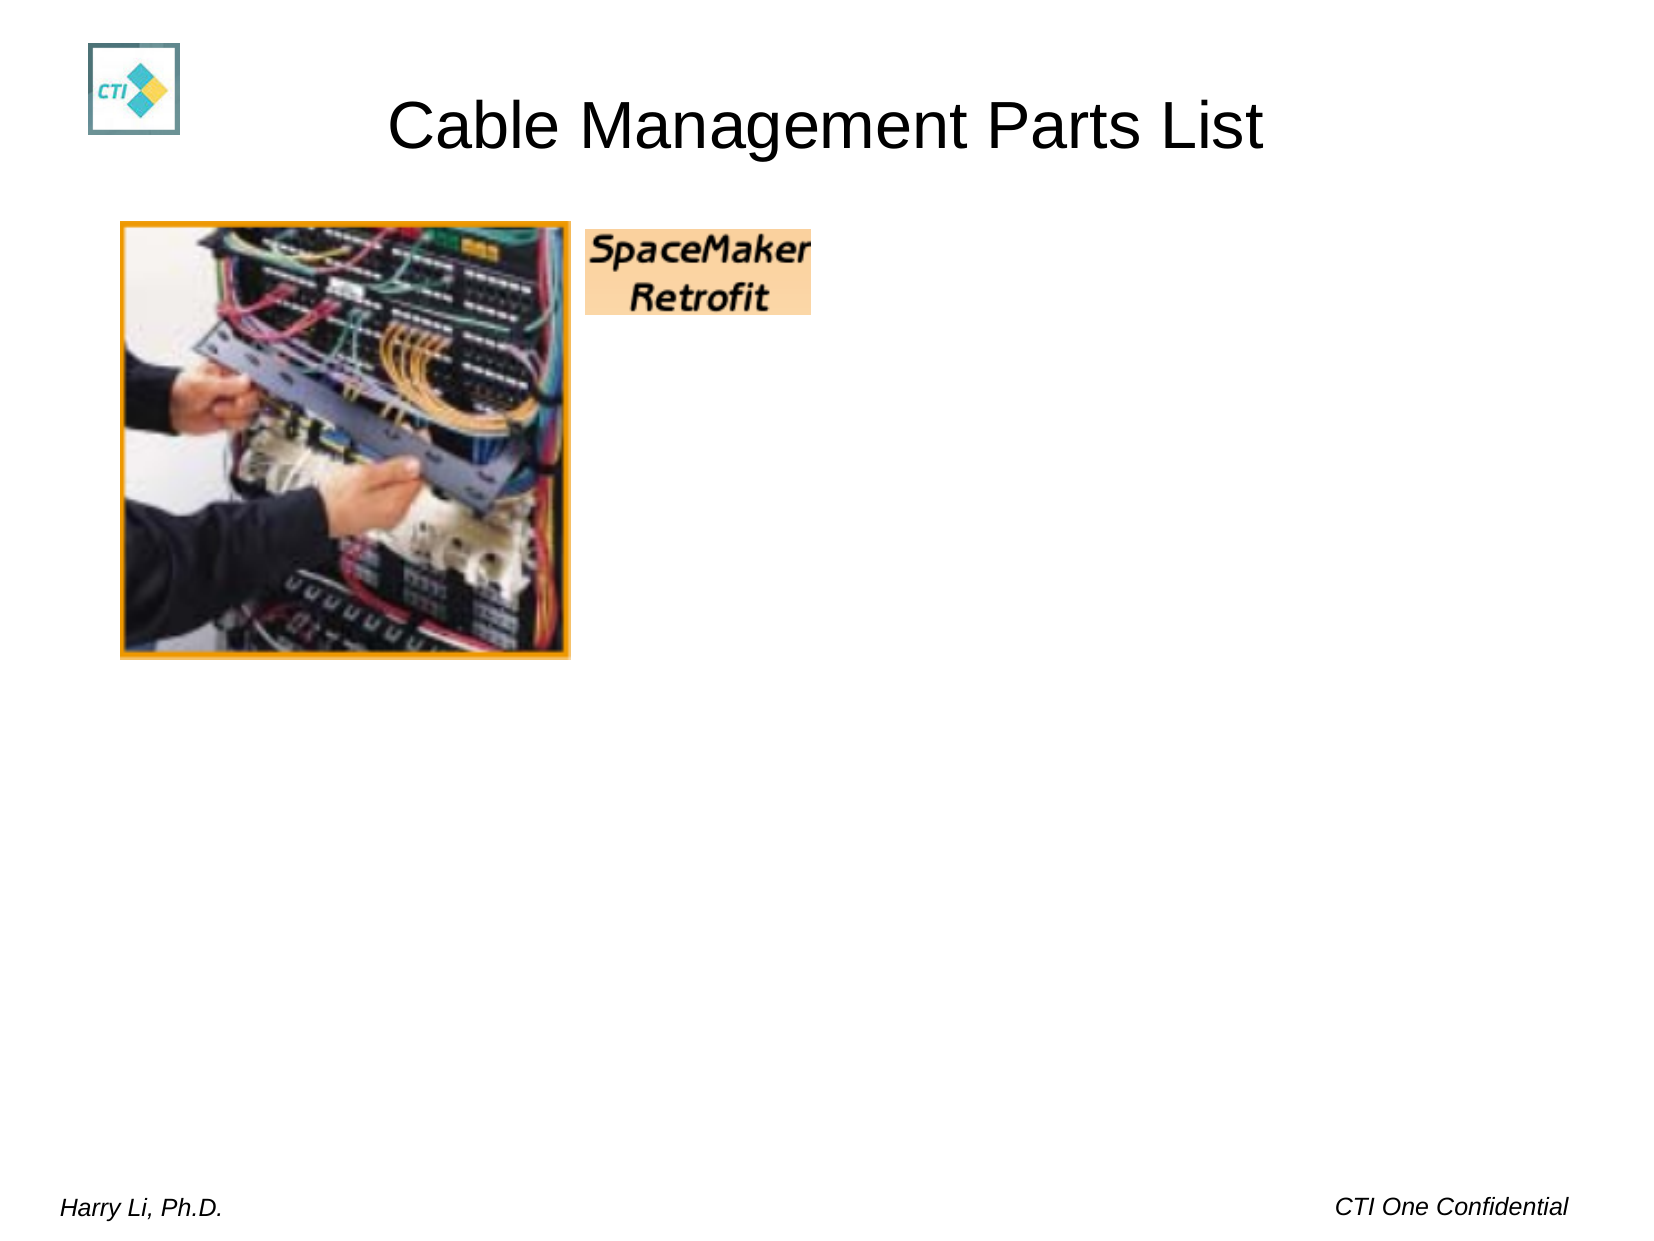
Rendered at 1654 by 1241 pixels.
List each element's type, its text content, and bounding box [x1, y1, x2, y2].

text_box CTI One Confidential [1320, 1185, 1636, 1230]
title Cable Management Parts List [100, 20, 1589, 228]
text_box Harry Li, Ph.D. [45, 1185, 451, 1229]
picture [88, 43, 180, 135]
picture [120, 221, 571, 661]
picture [585, 229, 811, 316]
